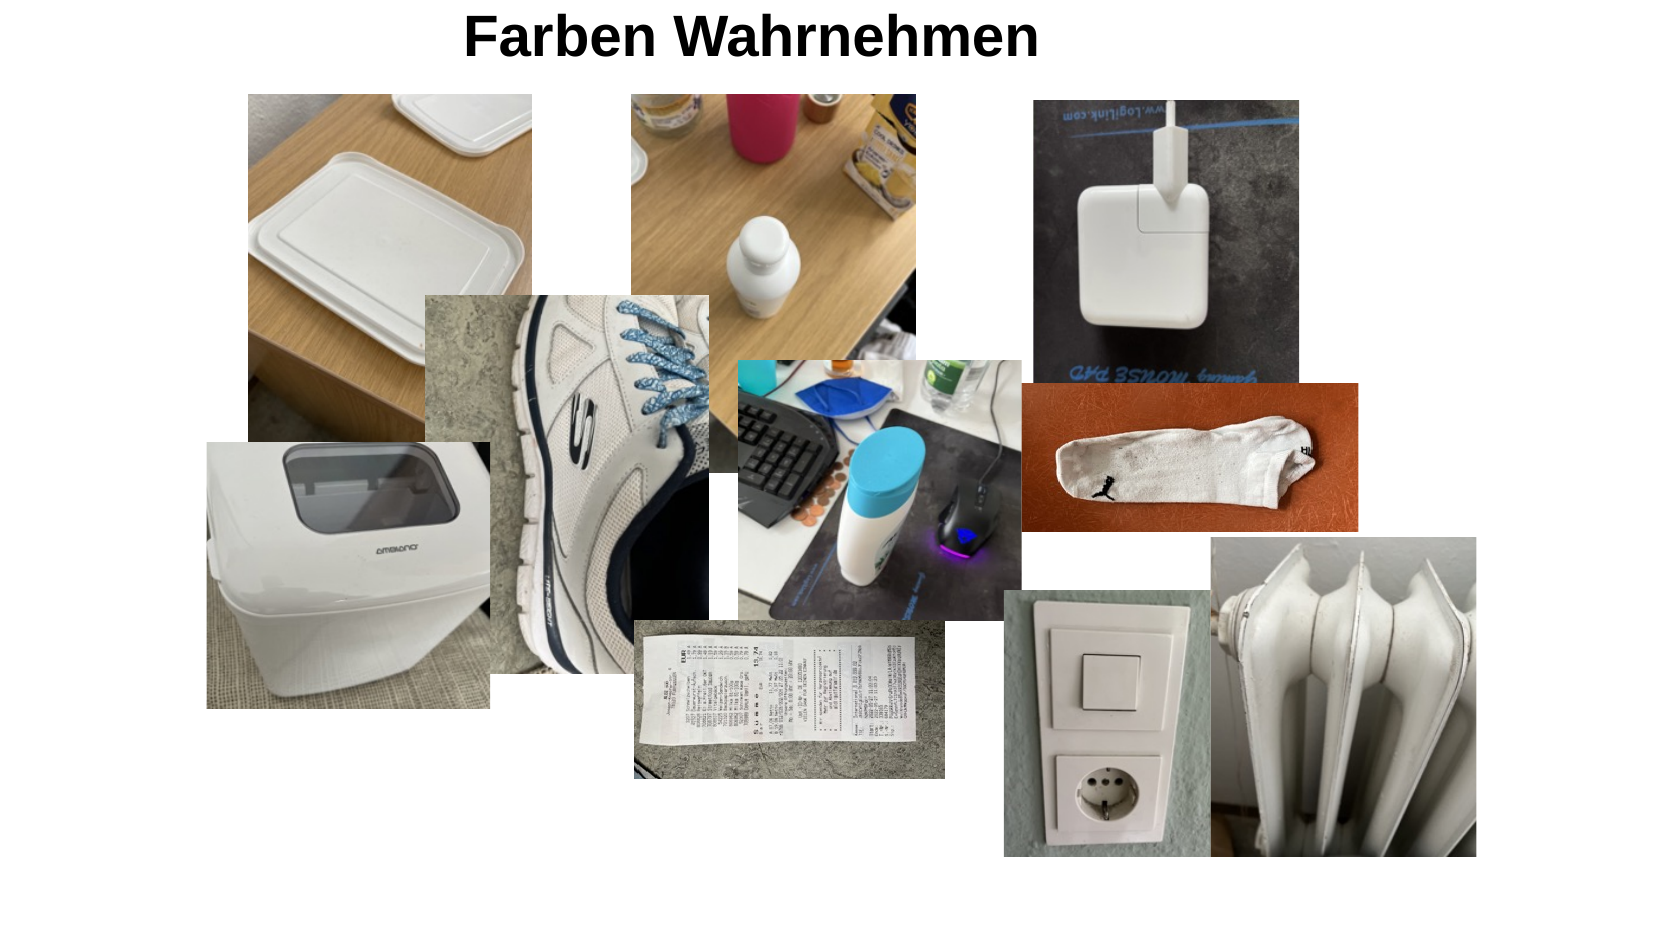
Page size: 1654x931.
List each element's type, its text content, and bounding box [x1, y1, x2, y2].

picture [206, 94, 1477, 857]
text_box Farben Wahrnehmen [448, 0, 1217, 142]
